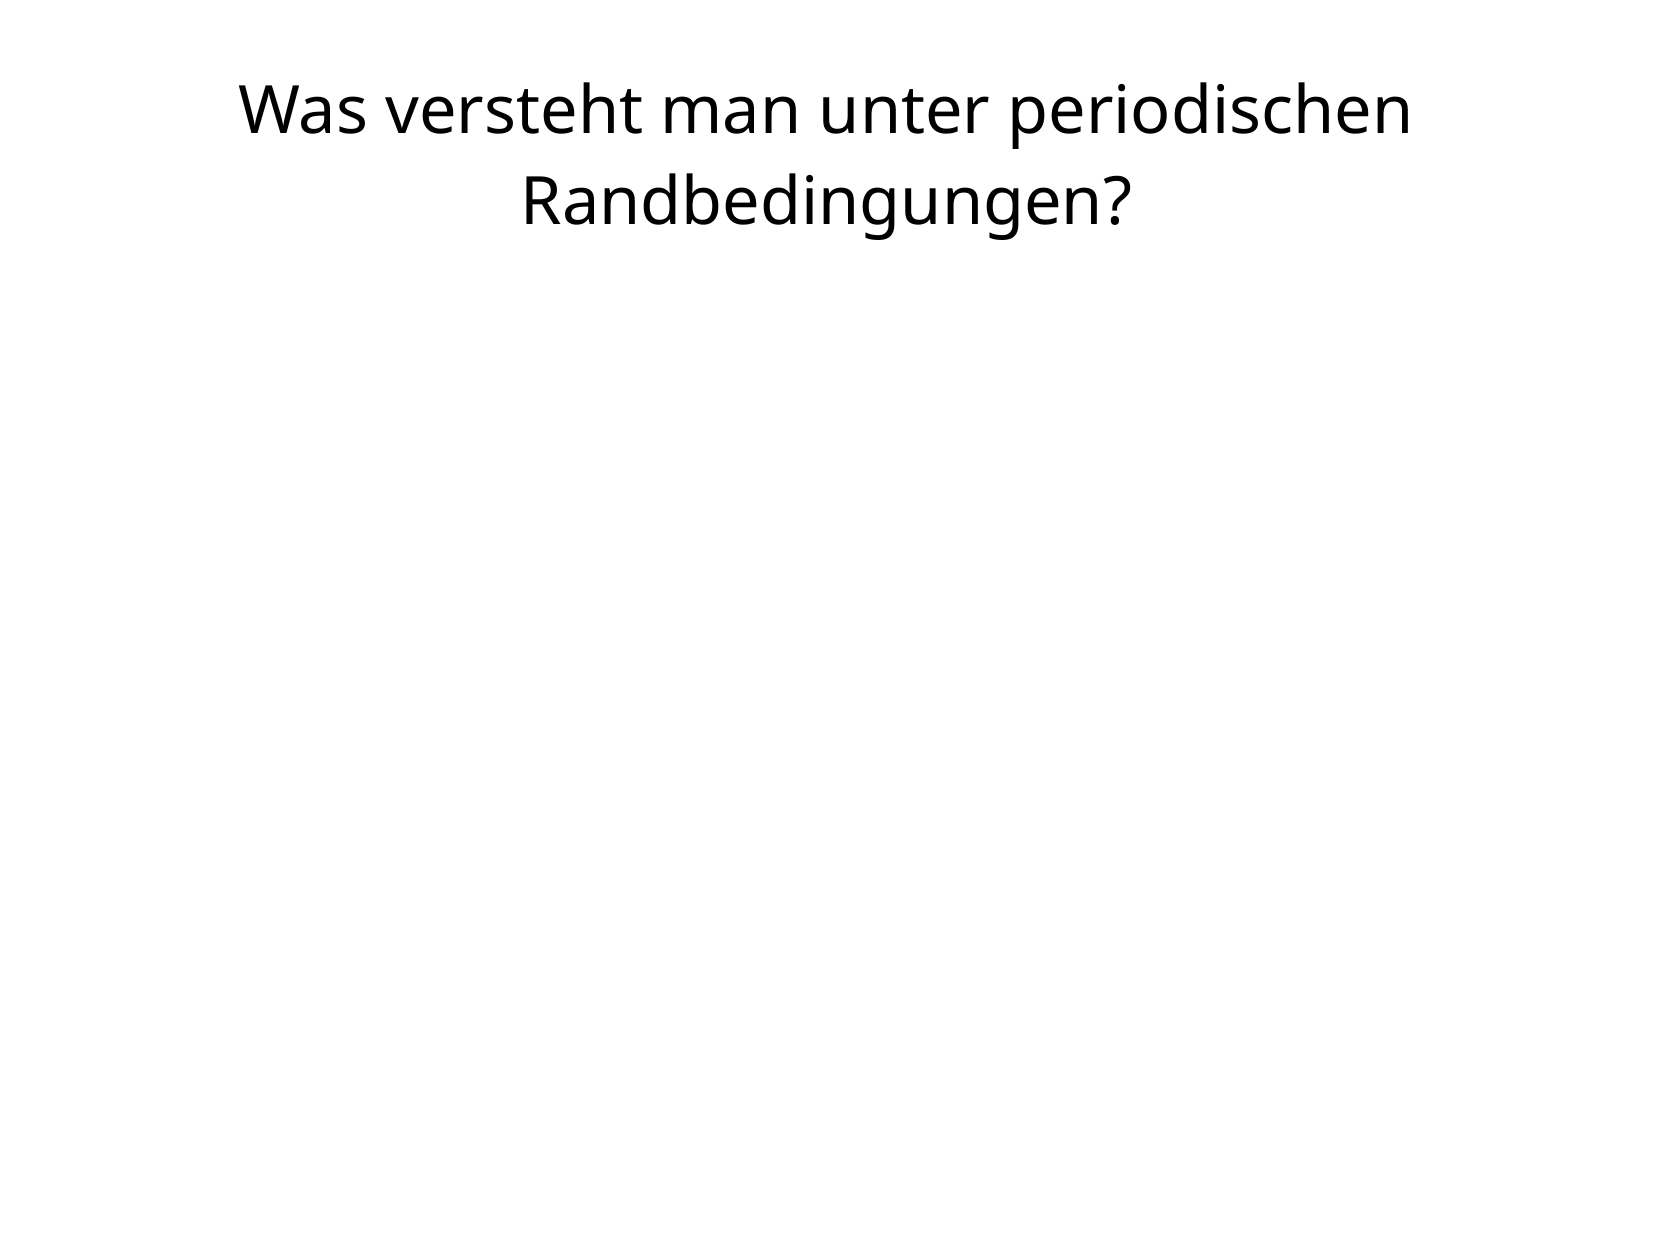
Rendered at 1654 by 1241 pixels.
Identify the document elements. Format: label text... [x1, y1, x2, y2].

title Was versteht man unter periodischen Randbedingungen? [82, 49, 1571, 257]
